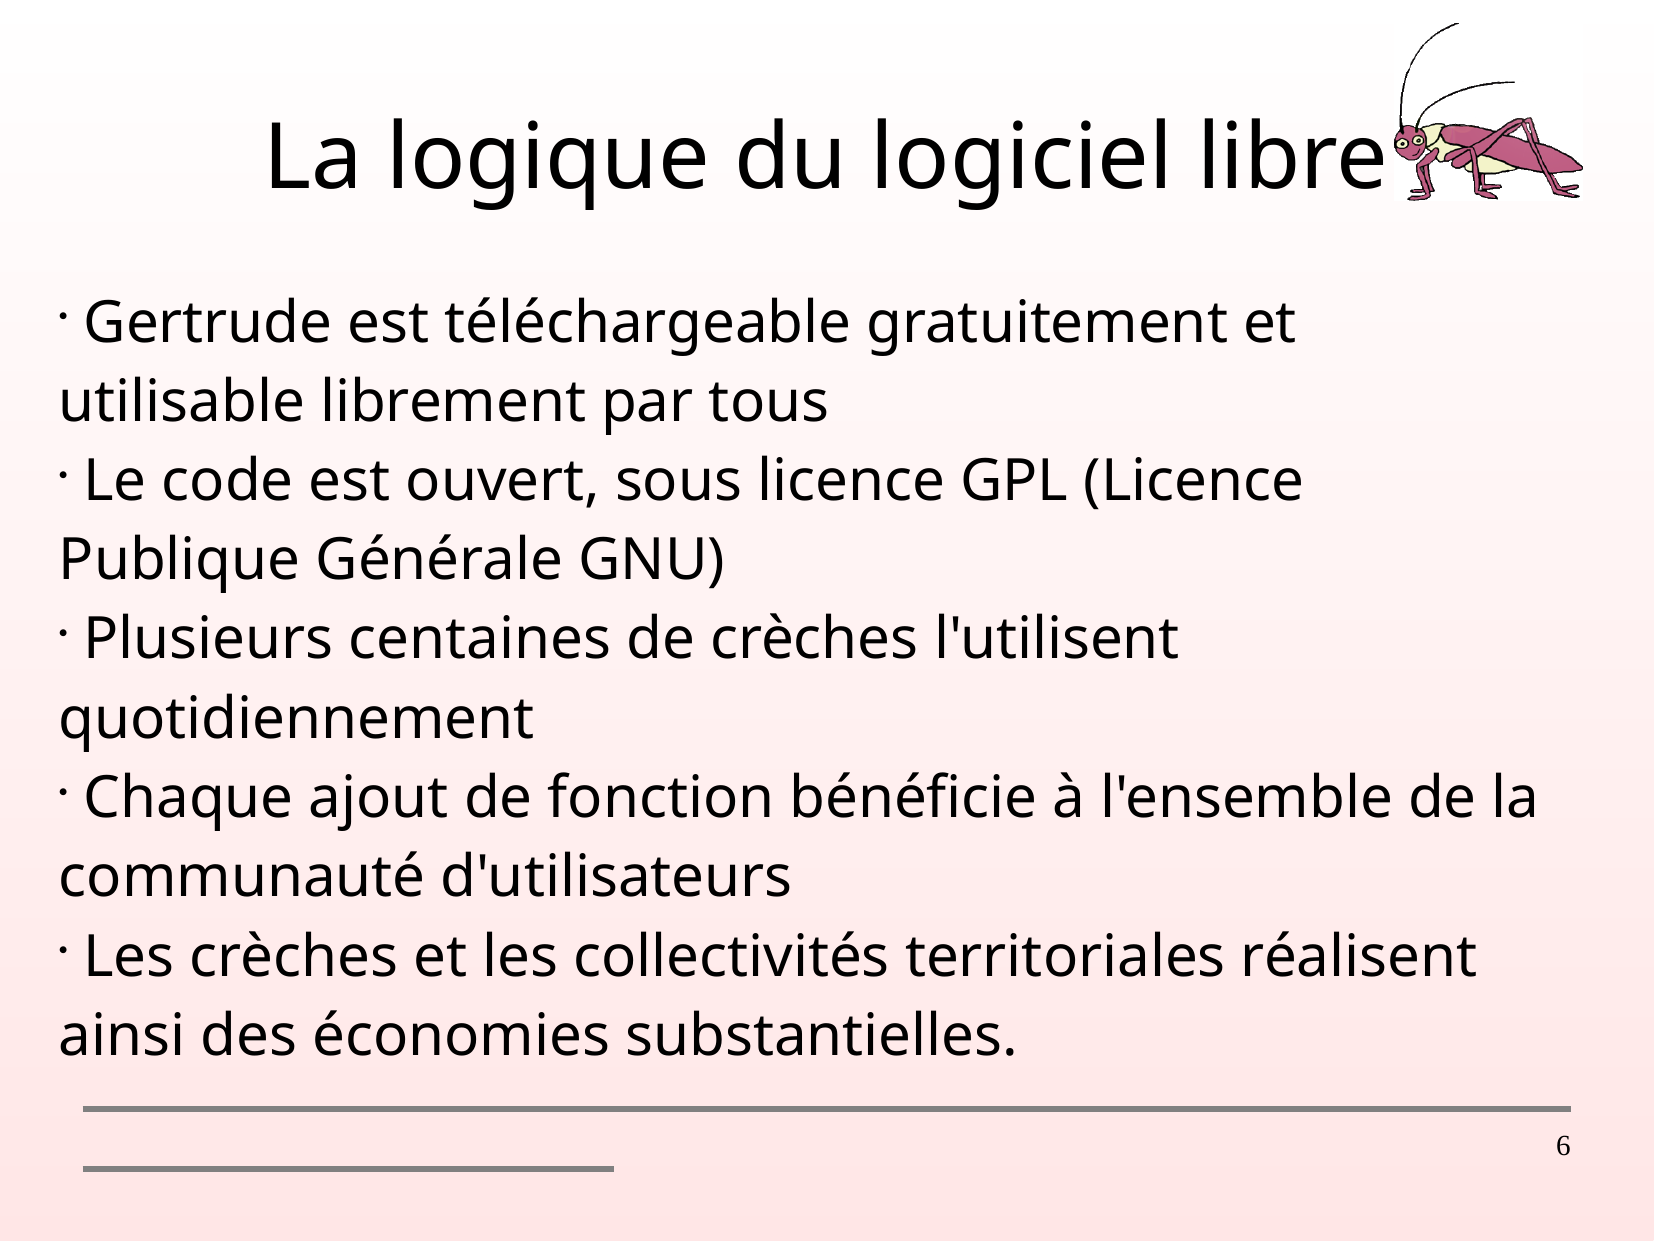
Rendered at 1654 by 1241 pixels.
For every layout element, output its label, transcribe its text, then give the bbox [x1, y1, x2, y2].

title La logique du logiciel libre [82, 49, 1571, 257]
picture [1394, 23, 1583, 201]
subtitle Gertrude est téléchargeable gratuitement et utilisable librement par tous Le code est ouvert, sous licence GPL (Licence Publique Générale GNU) Plusieurs centaines de crèches l'utilisent quotidiennement Chaque ajout de fonction bénéficie à l'ensemble de la communauté d'utilisateurs Les crèches et les collectivités territoriales réalisent ainsi des économies substantielles. [59, 219, 1548, 1212]
